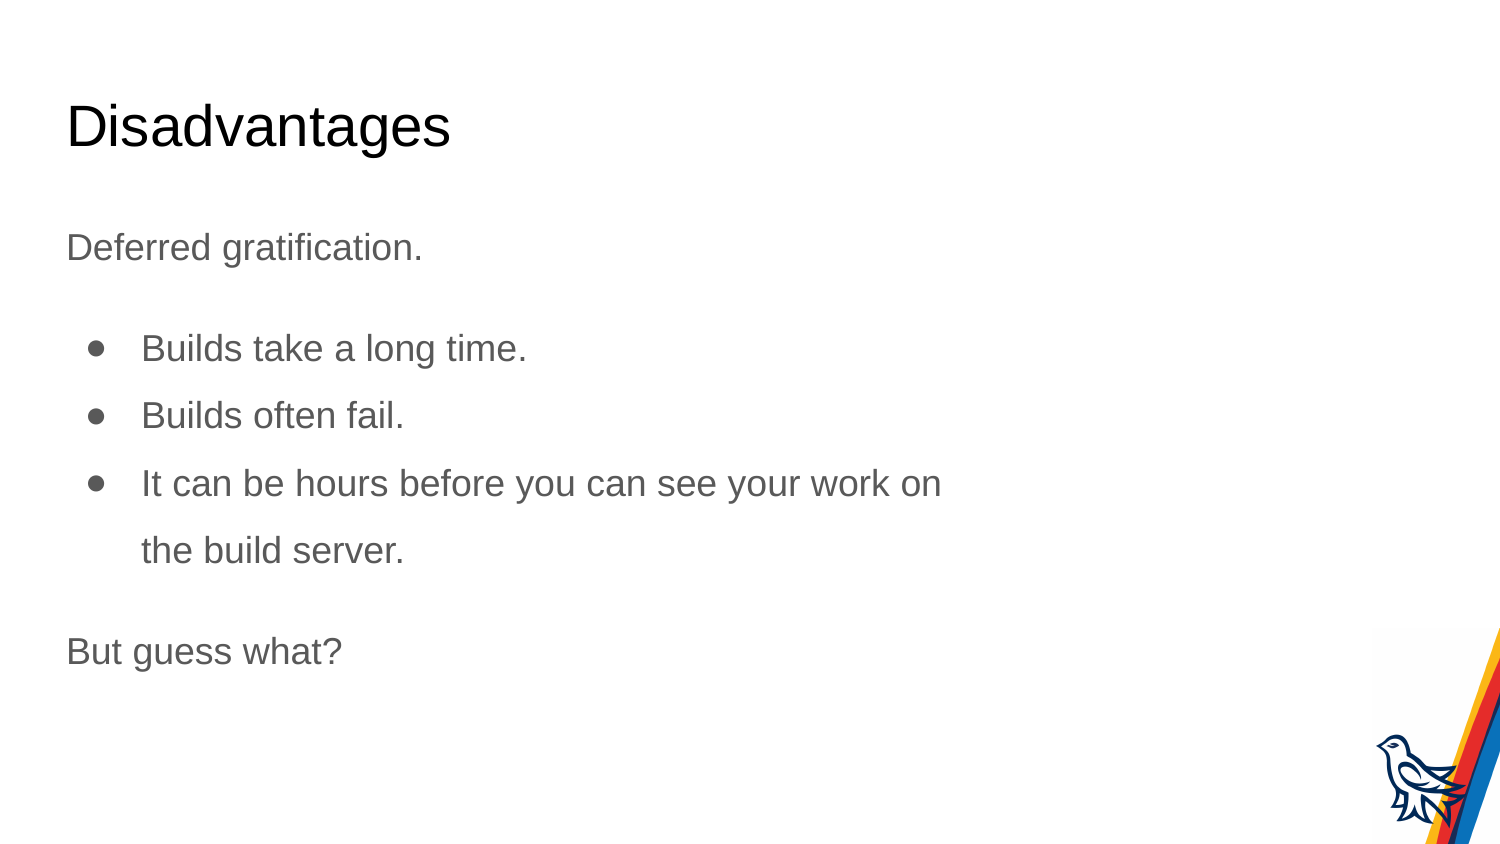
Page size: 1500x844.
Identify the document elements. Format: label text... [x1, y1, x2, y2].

picture [1372, 628, 1500, 844]
title Disadvantages [51, 72, 1449, 167]
list Deferred gratification. Builds take a long time. Builds often fail. It can be hours before you can see your work on the build server. But guess what? [51, 185, 970, 747]
